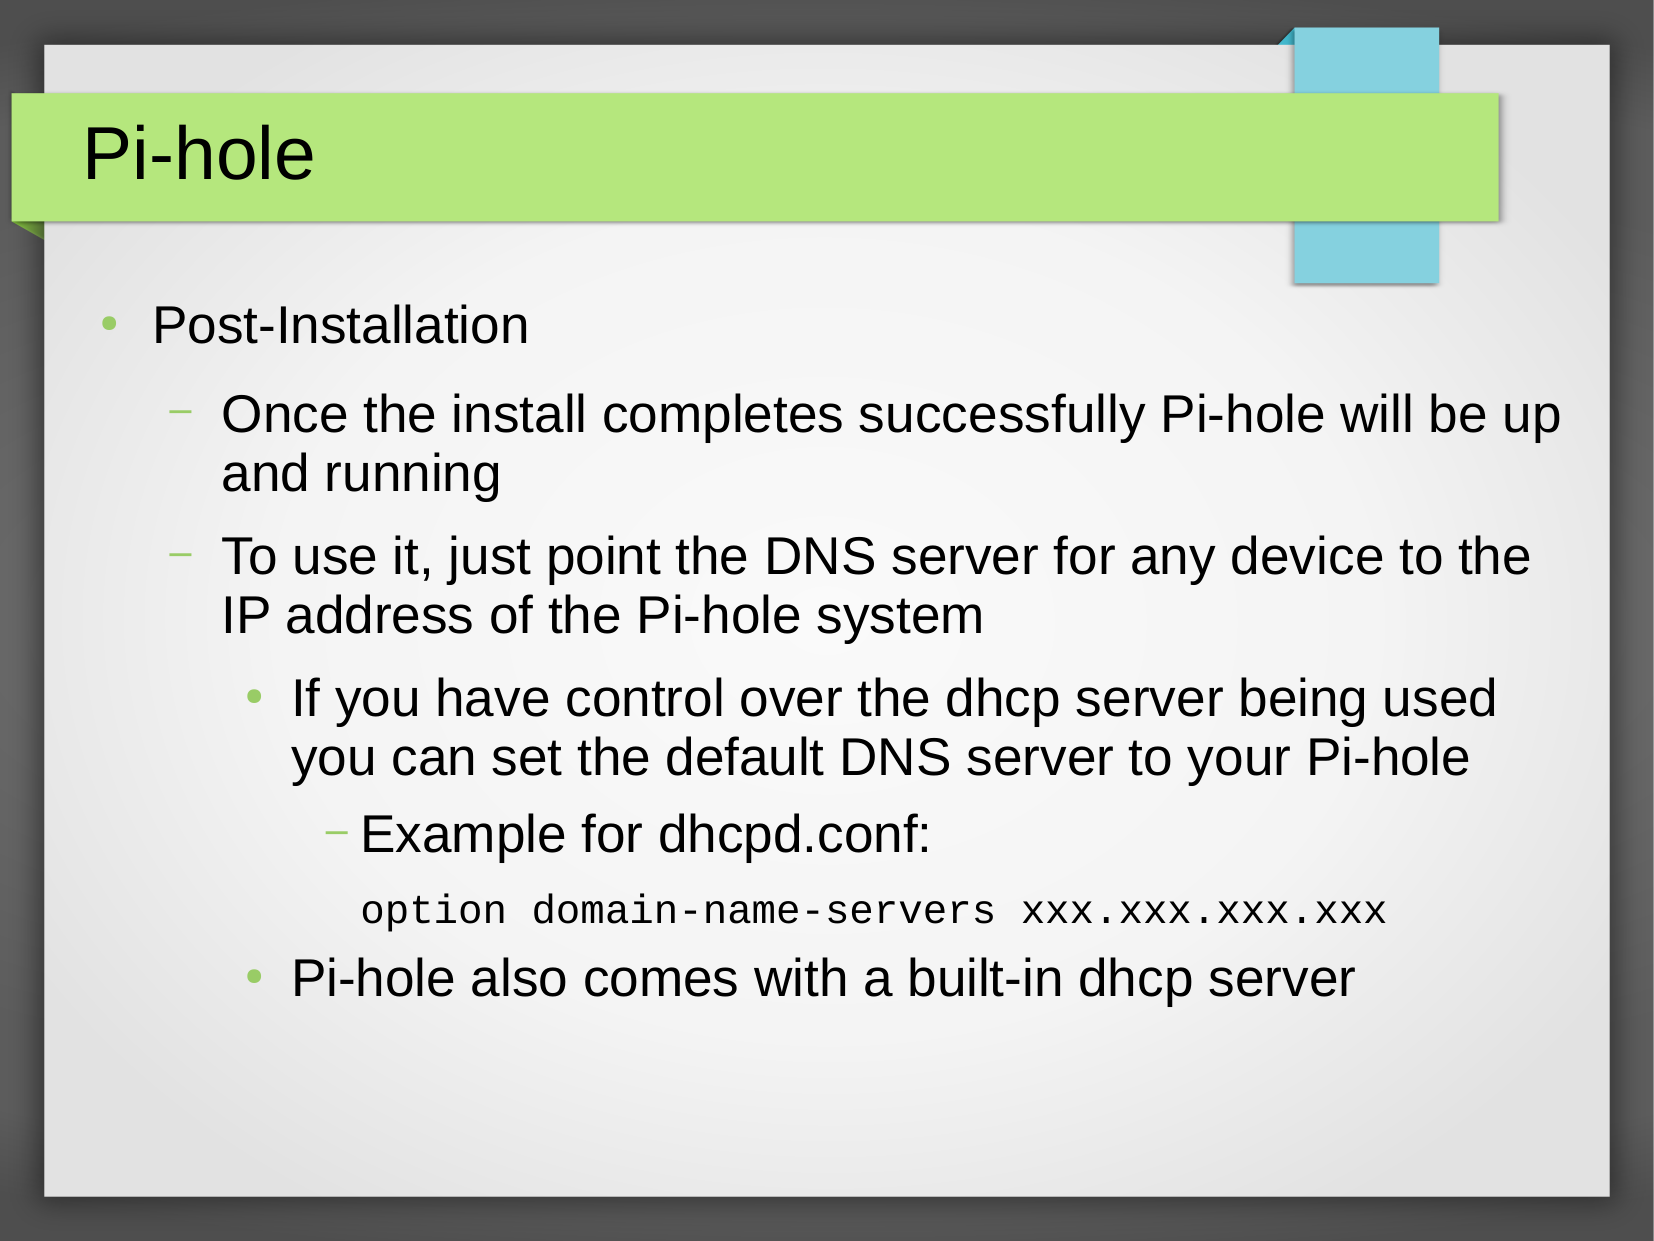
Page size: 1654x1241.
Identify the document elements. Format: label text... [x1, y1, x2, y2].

title Pi-hole [82, 94, 1264, 213]
list Post-Installation Once the install completes successfully Pi-hole will be up and running To use it, just point the DNS server for any device to the IP address of the Pi-hole system If you have control over the dhcp server being used you can set the default DNS server to your Pi-hole Example for dhcpd.conf: option domain-name-servers xxx.xxx.xxx.xxx Pi-hole also comes with a built-in dhcp server [82, 295, 1571, 1015]
picture [0, 0, 1654, 1241]
